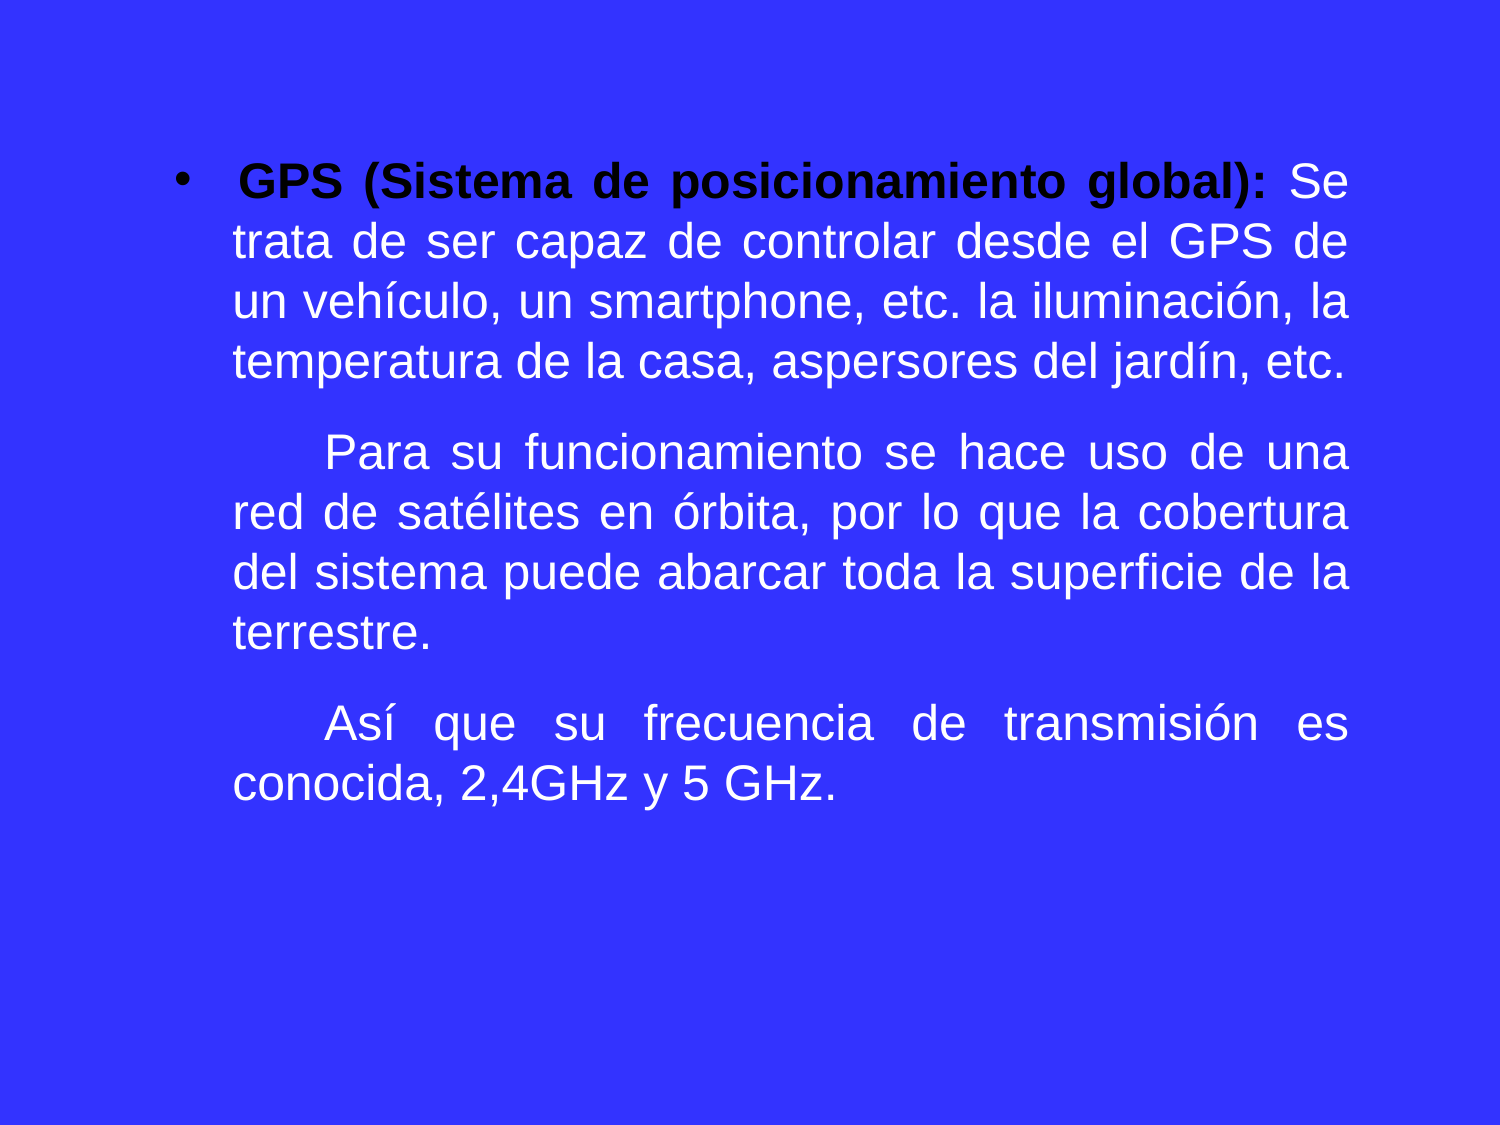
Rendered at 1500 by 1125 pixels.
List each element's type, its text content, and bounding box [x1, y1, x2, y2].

text_box GPS (Sistema de posicionamiento global): Se trata de ser capaz de controlar desde el GPS de un vehículo, un smartphone, etc. la iluminación, la temperatura de la casa, aspersores del jardín, etc. Para su funcionamiento se hace uso de una red de satélites en órbita, por lo que la cobertura del sistema puede abarcar toda la superficie de la terrestre. Así que su frecuencia de transmisión es conocida, 2,4GHz y 5 GHz. [159, 140, 1365, 910]
